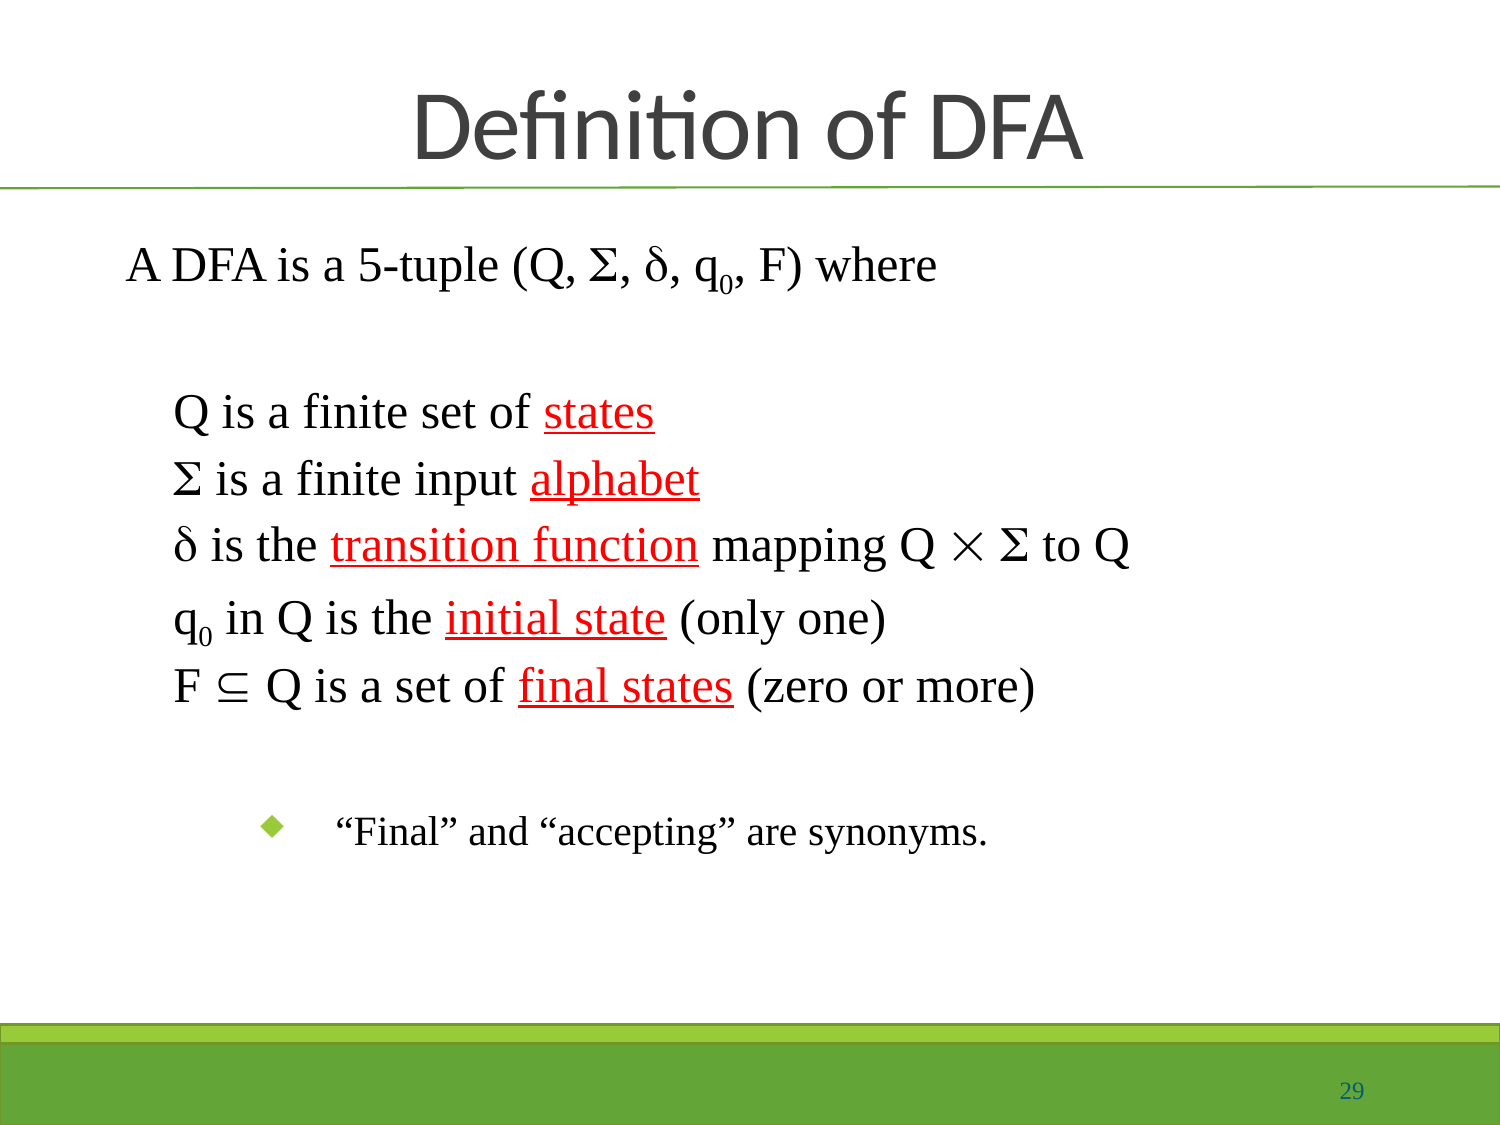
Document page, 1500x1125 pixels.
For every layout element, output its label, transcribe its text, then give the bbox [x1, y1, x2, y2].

slide_number <number> [1218, 1059, 1380, 1120]
title Definition of DFA [72, 37, 1423, 188]
list A DFA is a 5-tuple (Q, , , q0, F) where Q is a finite set of states  is a finite input alphabet  is the transition function mapping Q   to Q q0 in Q is the initial state (only one) F  Q is a set of final states (zero or more) “Final” and “accepting” are synonyms. [110, 224, 1386, 900]
